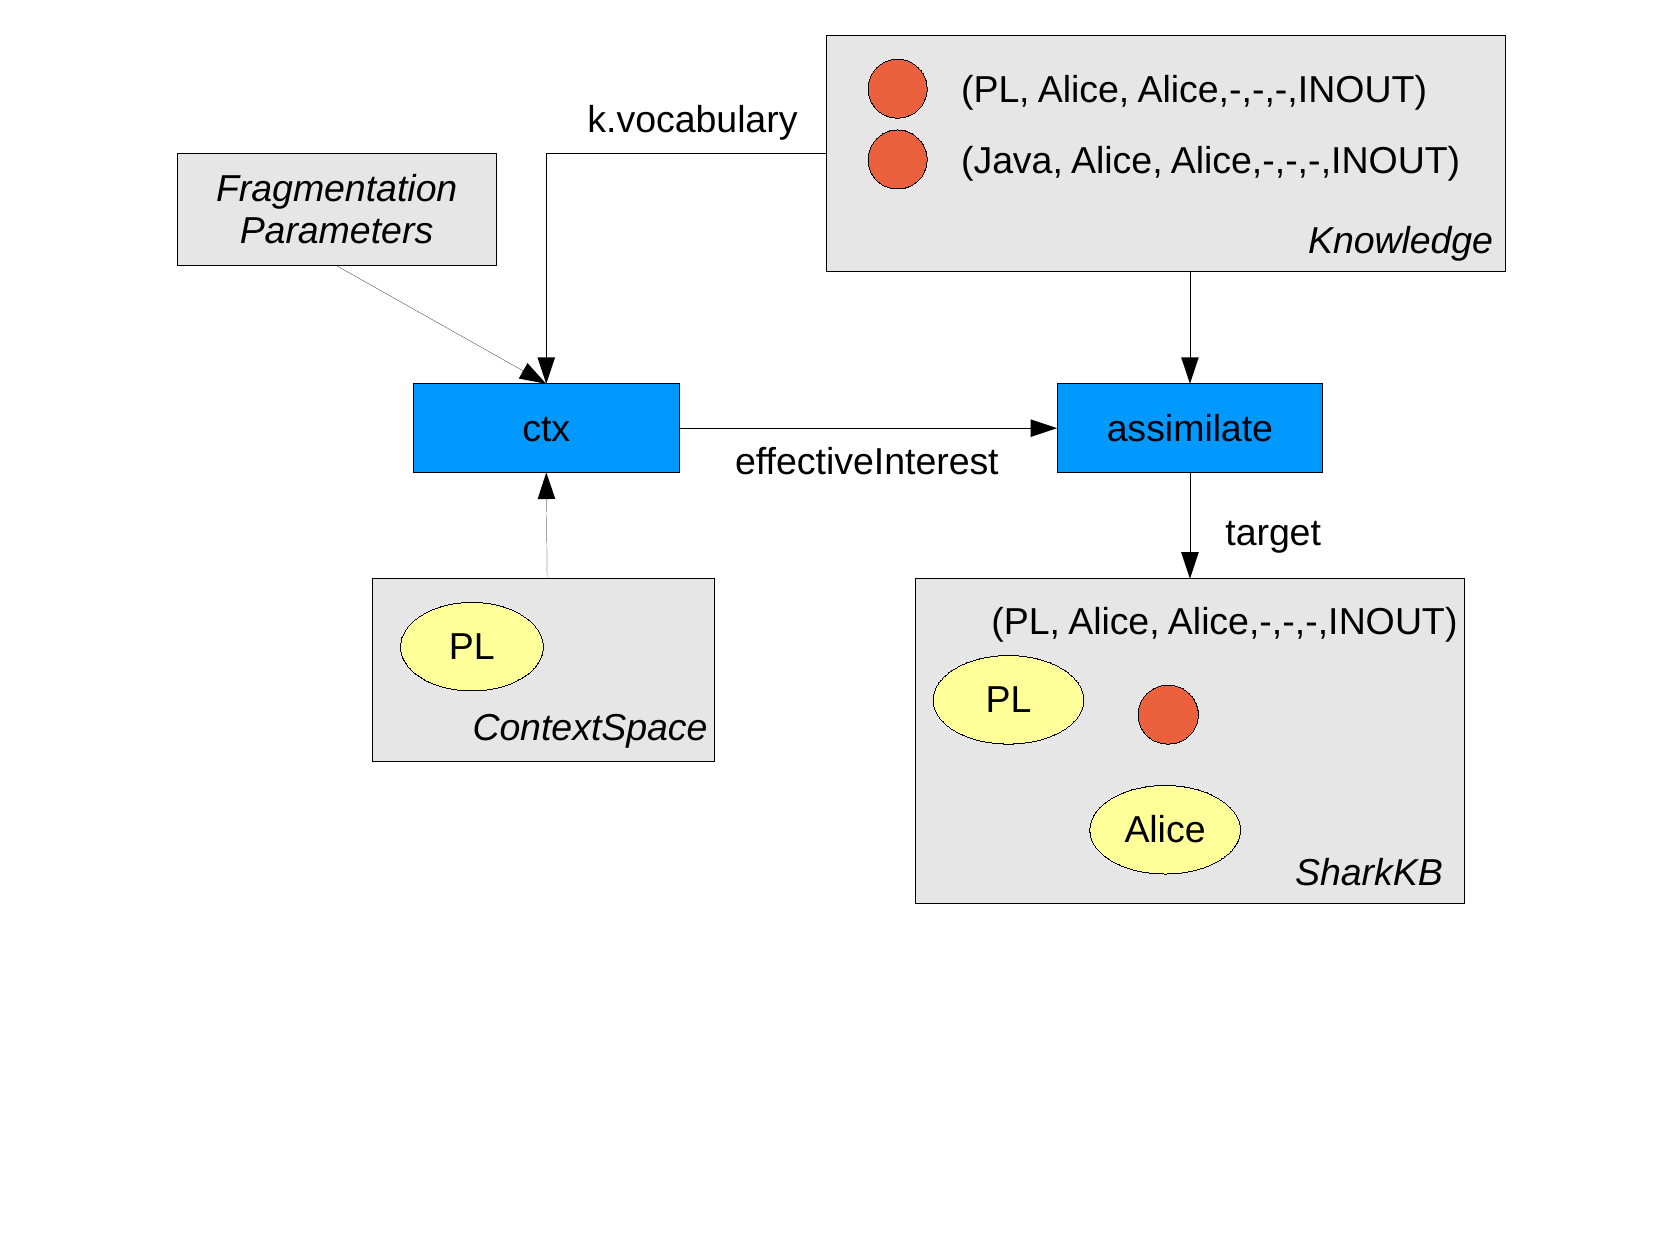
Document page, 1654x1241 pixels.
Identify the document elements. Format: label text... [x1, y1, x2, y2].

text_box assimilate [1057, 383, 1323, 473]
text_box PL [933, 655, 1084, 745]
text_box effectiveInterest [720, 433, 1014, 491]
text_box PL [400, 602, 544, 691]
text_box [372, 578, 715, 762]
text_box (PL, Alice, Alice,-,-,-,INOUT) [946, 61, 1477, 119]
text_box target [1210, 504, 1389, 562]
text_box [915, 578, 1465, 904]
text_box Knowledge [1293, 212, 1554, 270]
text_box ContextSpace [457, 699, 723, 756]
text_box Alice [1089, 785, 1241, 875]
text_box SharkKB [1280, 844, 1493, 904]
text_box Fragmentation Parameters [177, 153, 497, 266]
text_box [826, 35, 1506, 272]
text_box ctx [413, 383, 680, 473]
text_box (Java, Alice, Alice,-,-,-,INOUT) [946, 132, 1477, 189]
text_box k.vocabulary [572, 90, 813, 148]
text_box (PL, Alice, Alice,-,-,-,INOUT) [976, 592, 1518, 650]
